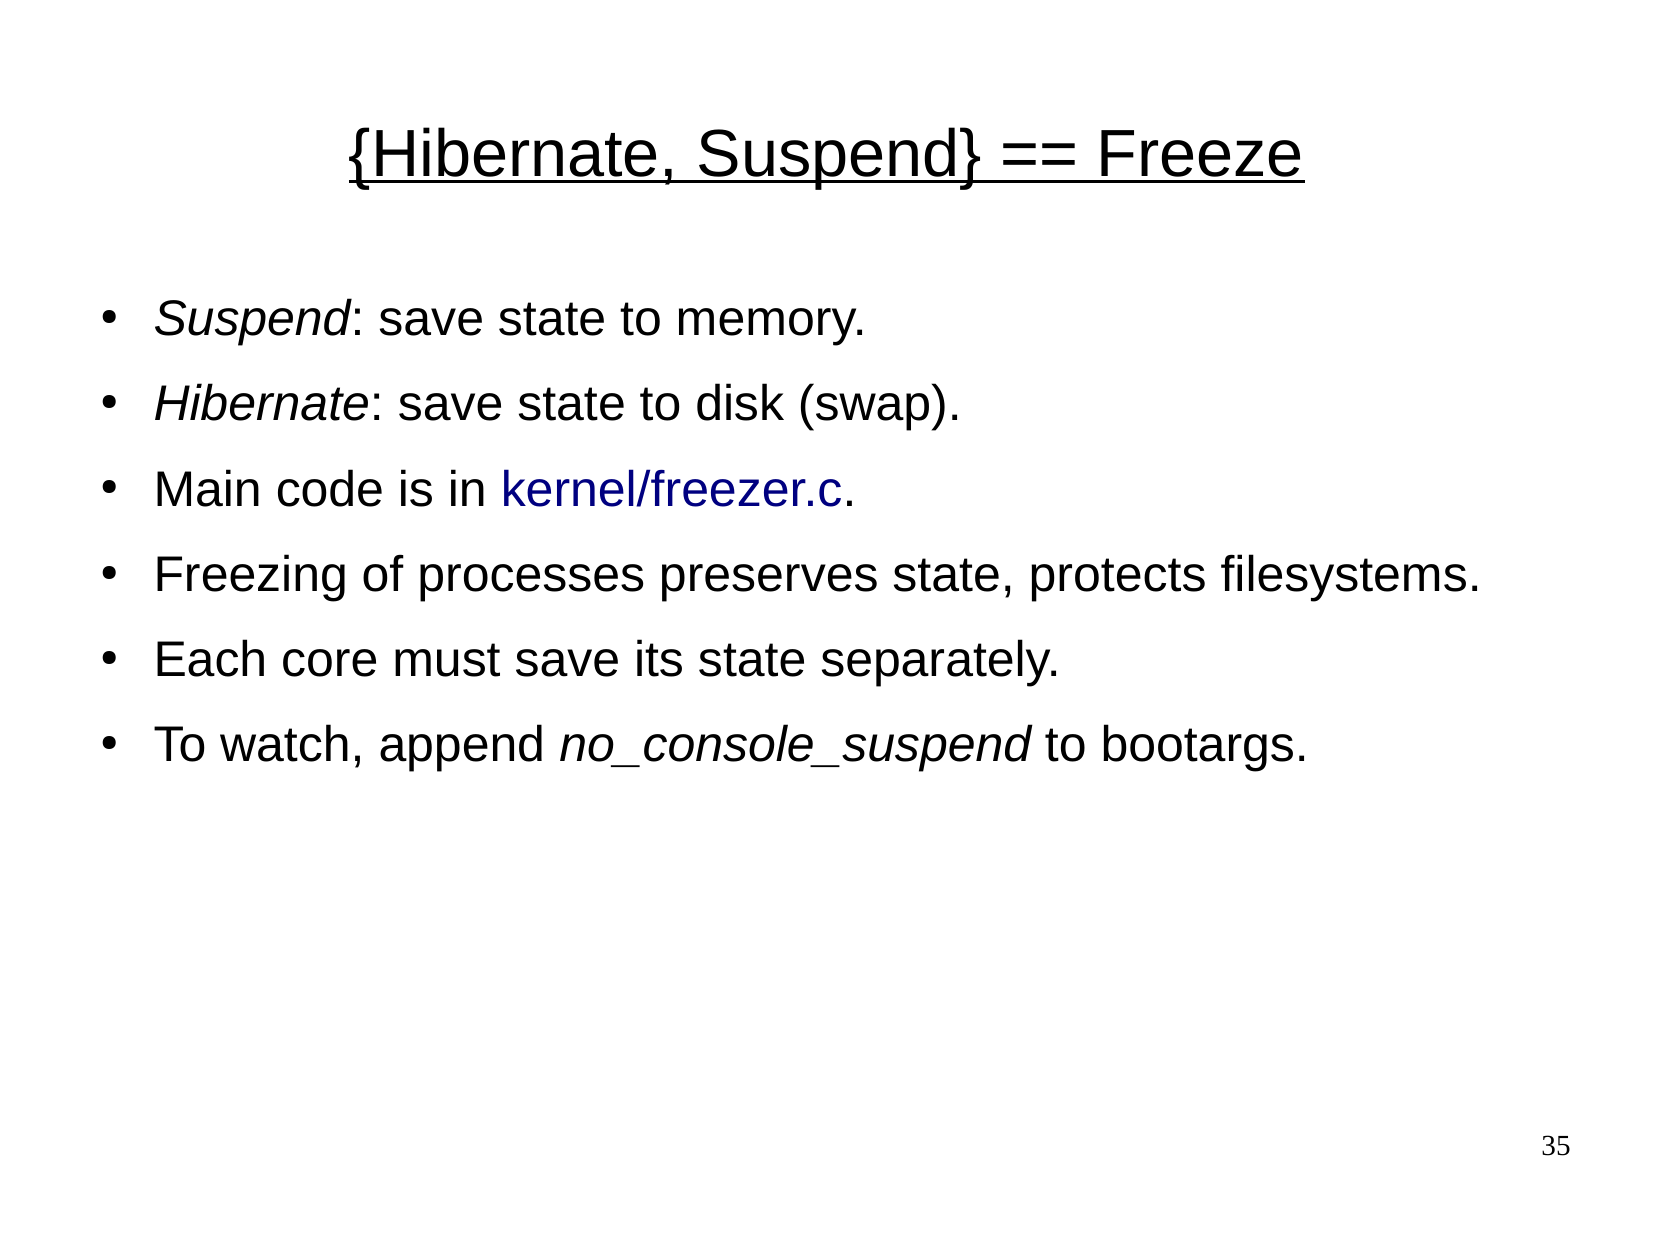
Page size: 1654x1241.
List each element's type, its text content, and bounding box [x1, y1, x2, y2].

title {Hibernate, Suspend} == Freeze [82, 49, 1571, 257]
list Suspend: save state to memory. Hibernate: save state to disk (swap). Main code is in kernel/freezer.c. Freezing of processes preserves state, protects filesystems. Each core must save its state separately. To watch, append no_console_suspend to bootargs. [82, 290, 1571, 1010]
